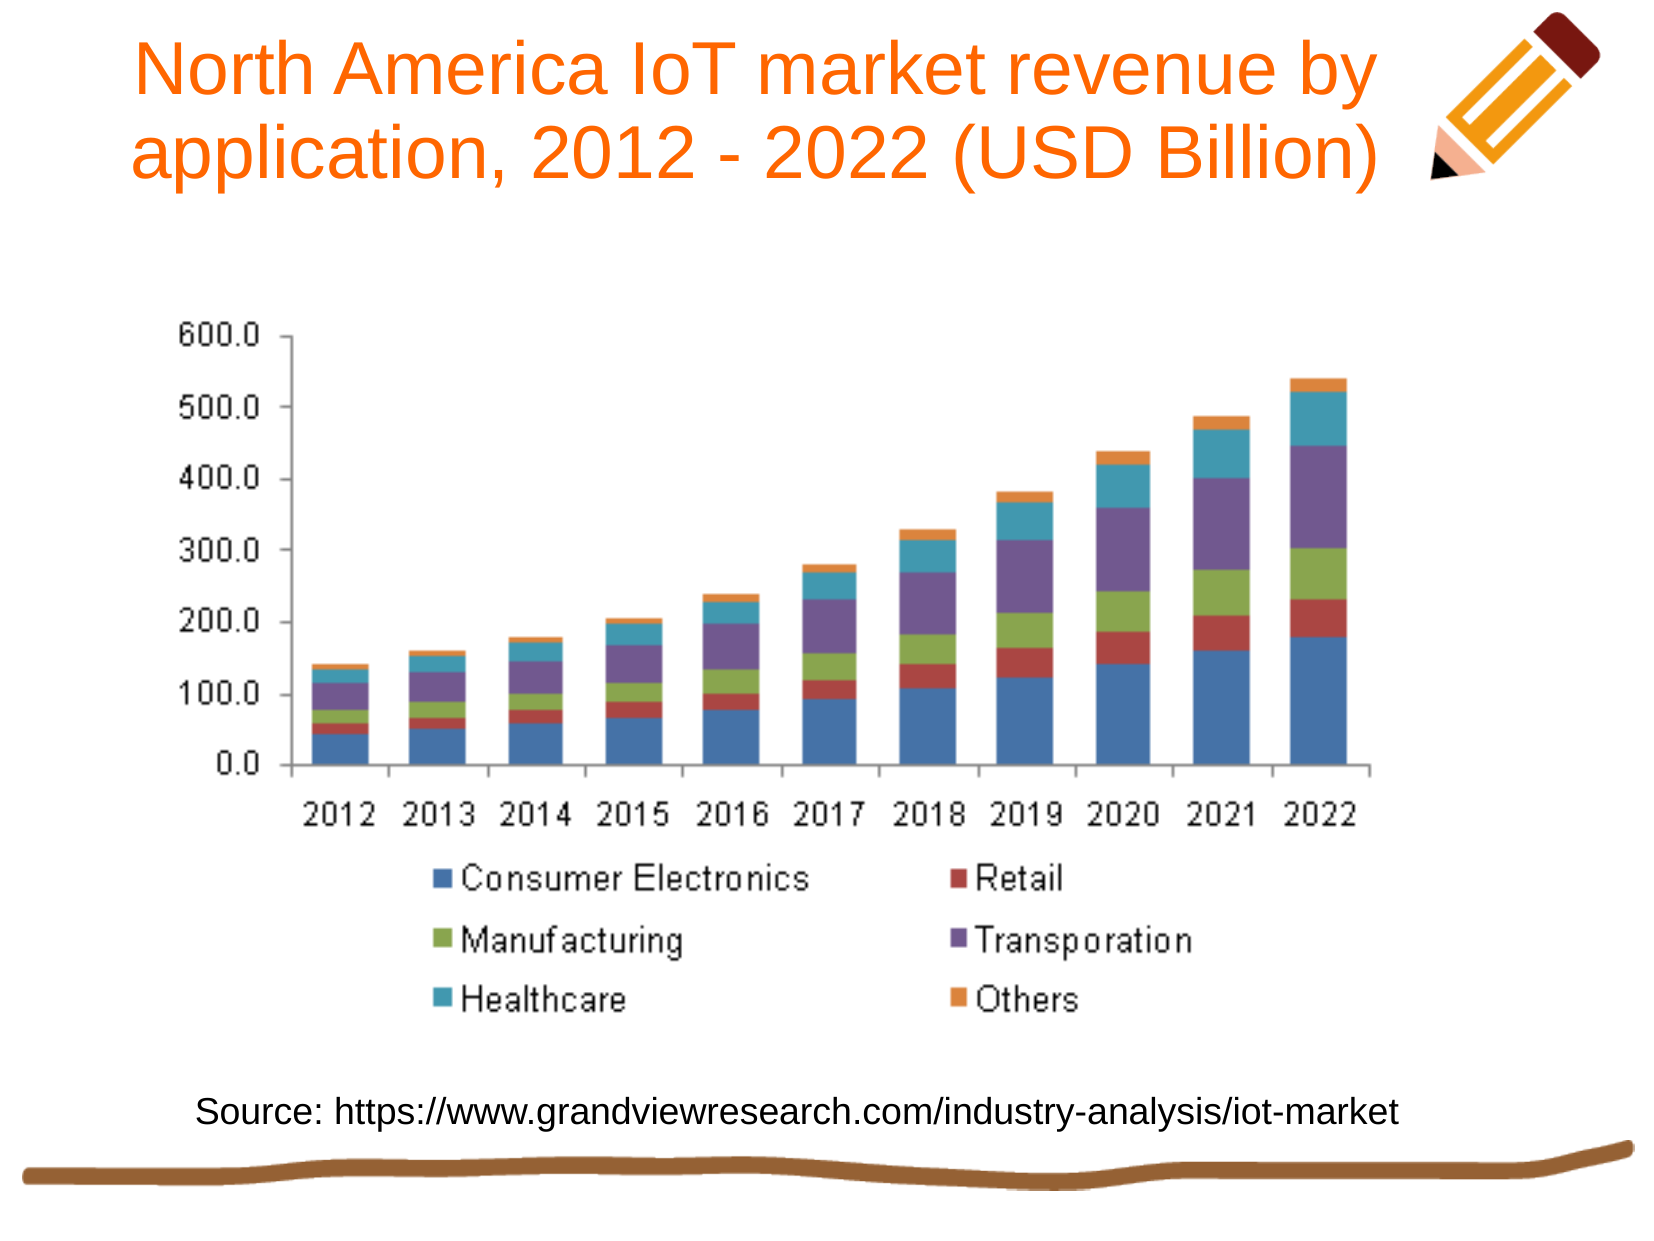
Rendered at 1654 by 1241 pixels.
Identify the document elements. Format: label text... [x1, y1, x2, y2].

picture [1430, 12, 1601, 181]
text_box Source: https://www.grandviewresearch.com/industry-analysis/iot-market [180, 1083, 1415, 1141]
picture [22, 1140, 1635, 1191]
title North America IoT market revenue by application, 2012 - 2022 (USD Billion) [82, 26, 1430, 195]
picture [135, 293, 1415, 1081]
